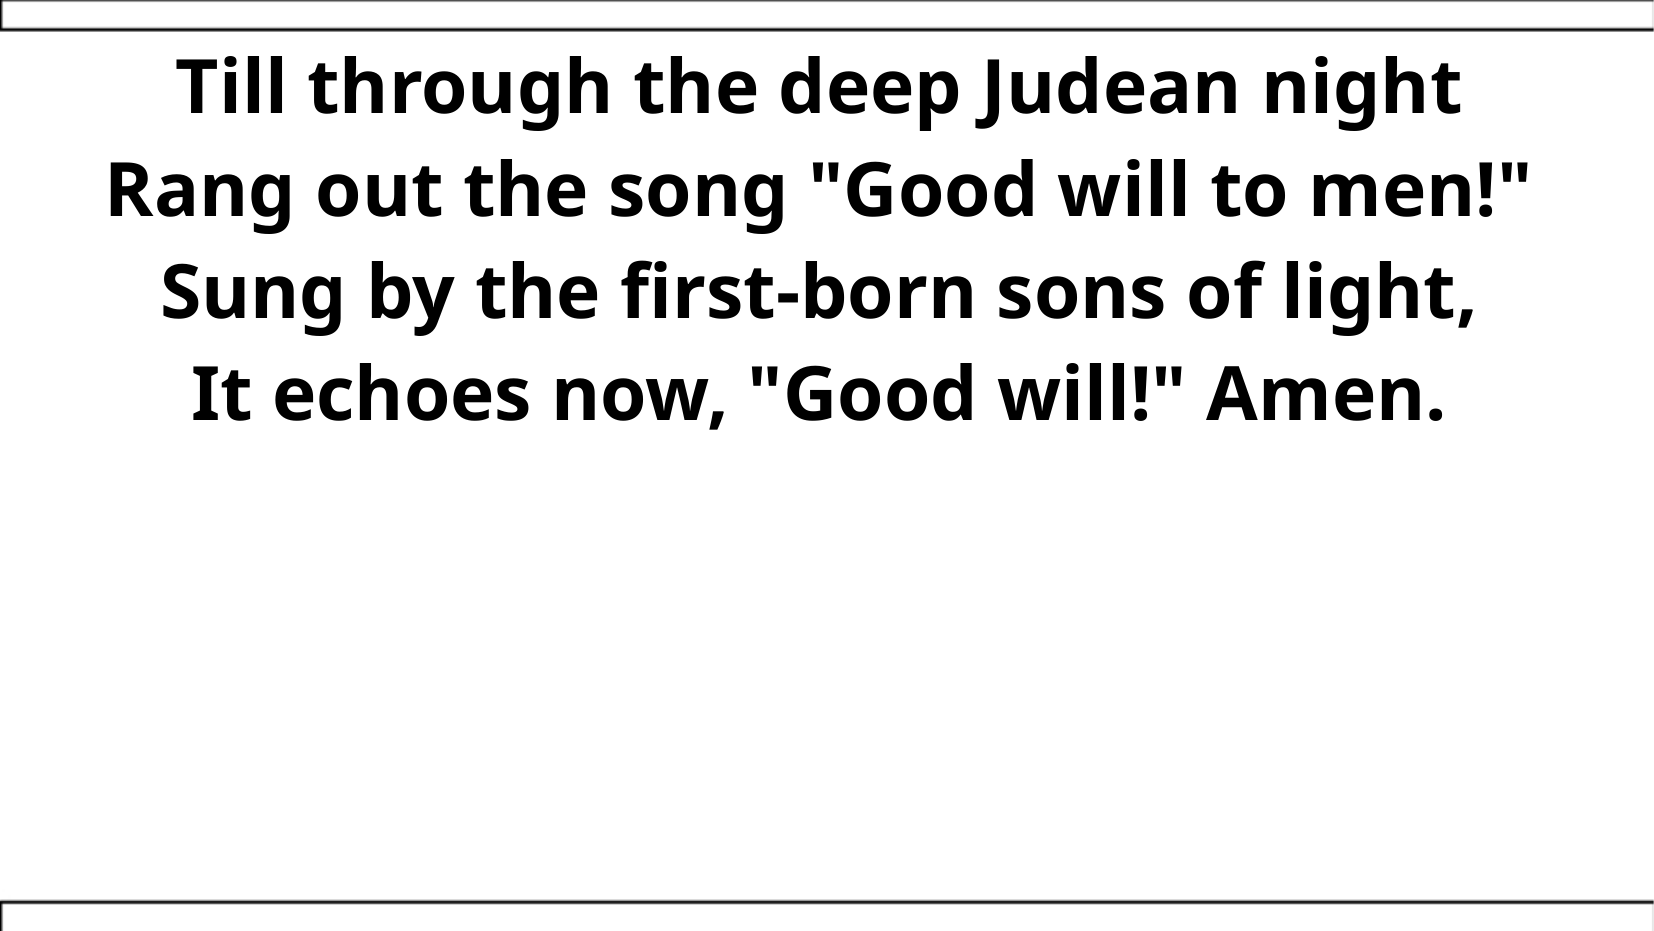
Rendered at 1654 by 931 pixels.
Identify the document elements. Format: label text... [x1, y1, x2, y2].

text_box Till through the deep Judean night Rang out the song "Good will to men!" Sung by the first-born sons of light, It echoes now, "Good will!" Amen. [84, 26, 1555, 466]
picture [0, 0, 1654, 931]
